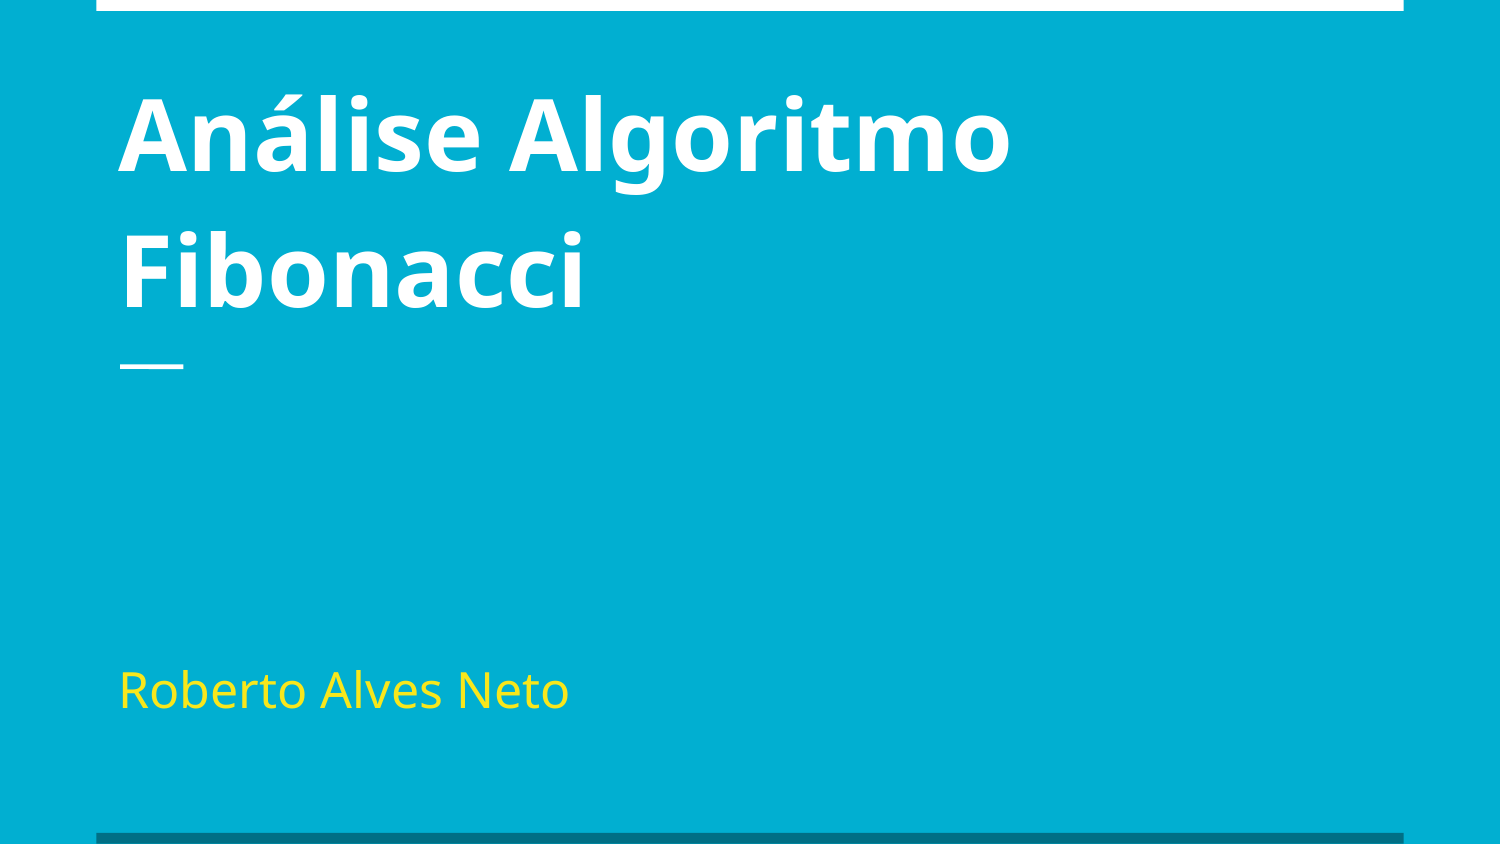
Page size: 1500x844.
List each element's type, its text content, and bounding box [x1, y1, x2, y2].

subtitle Roberto Alves Neto [103, 529, 1399, 739]
title Análise Algoritmo Fibonacci [103, 47, 1399, 352]
